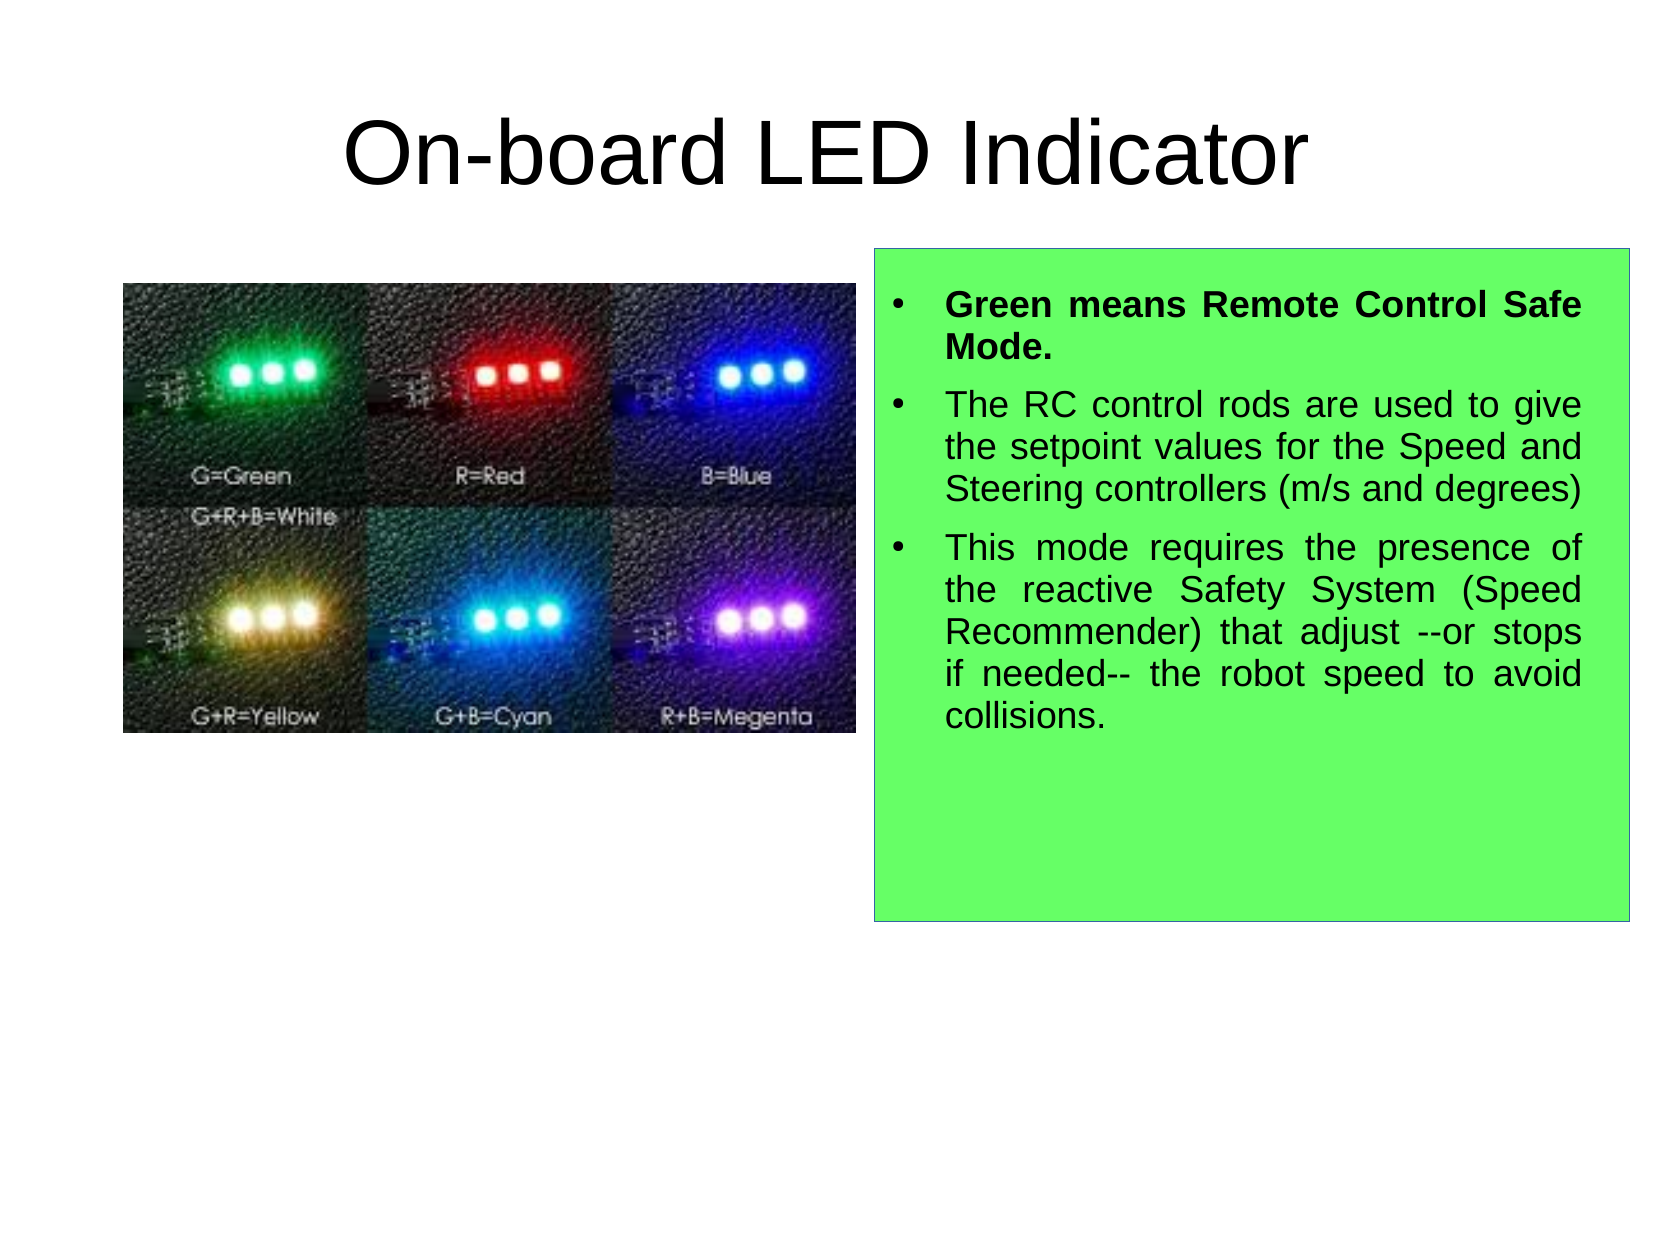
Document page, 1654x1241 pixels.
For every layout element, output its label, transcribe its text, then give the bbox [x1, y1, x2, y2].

picture [123, 283, 856, 733]
list Green means Remote Control Safe Mode. The RC control rods are used to give the setpoint values for the Speed and Steering controllers (m/s and degrees) This mode requires the presence of the reactive Safety System (Speed Recommender) that adjust --or stops if needed-- the robot speed to avoid collisions. [874, 283, 1583, 1003]
title On-board LED Indicator [82, 49, 1571, 257]
text_box [874, 248, 1630, 922]
